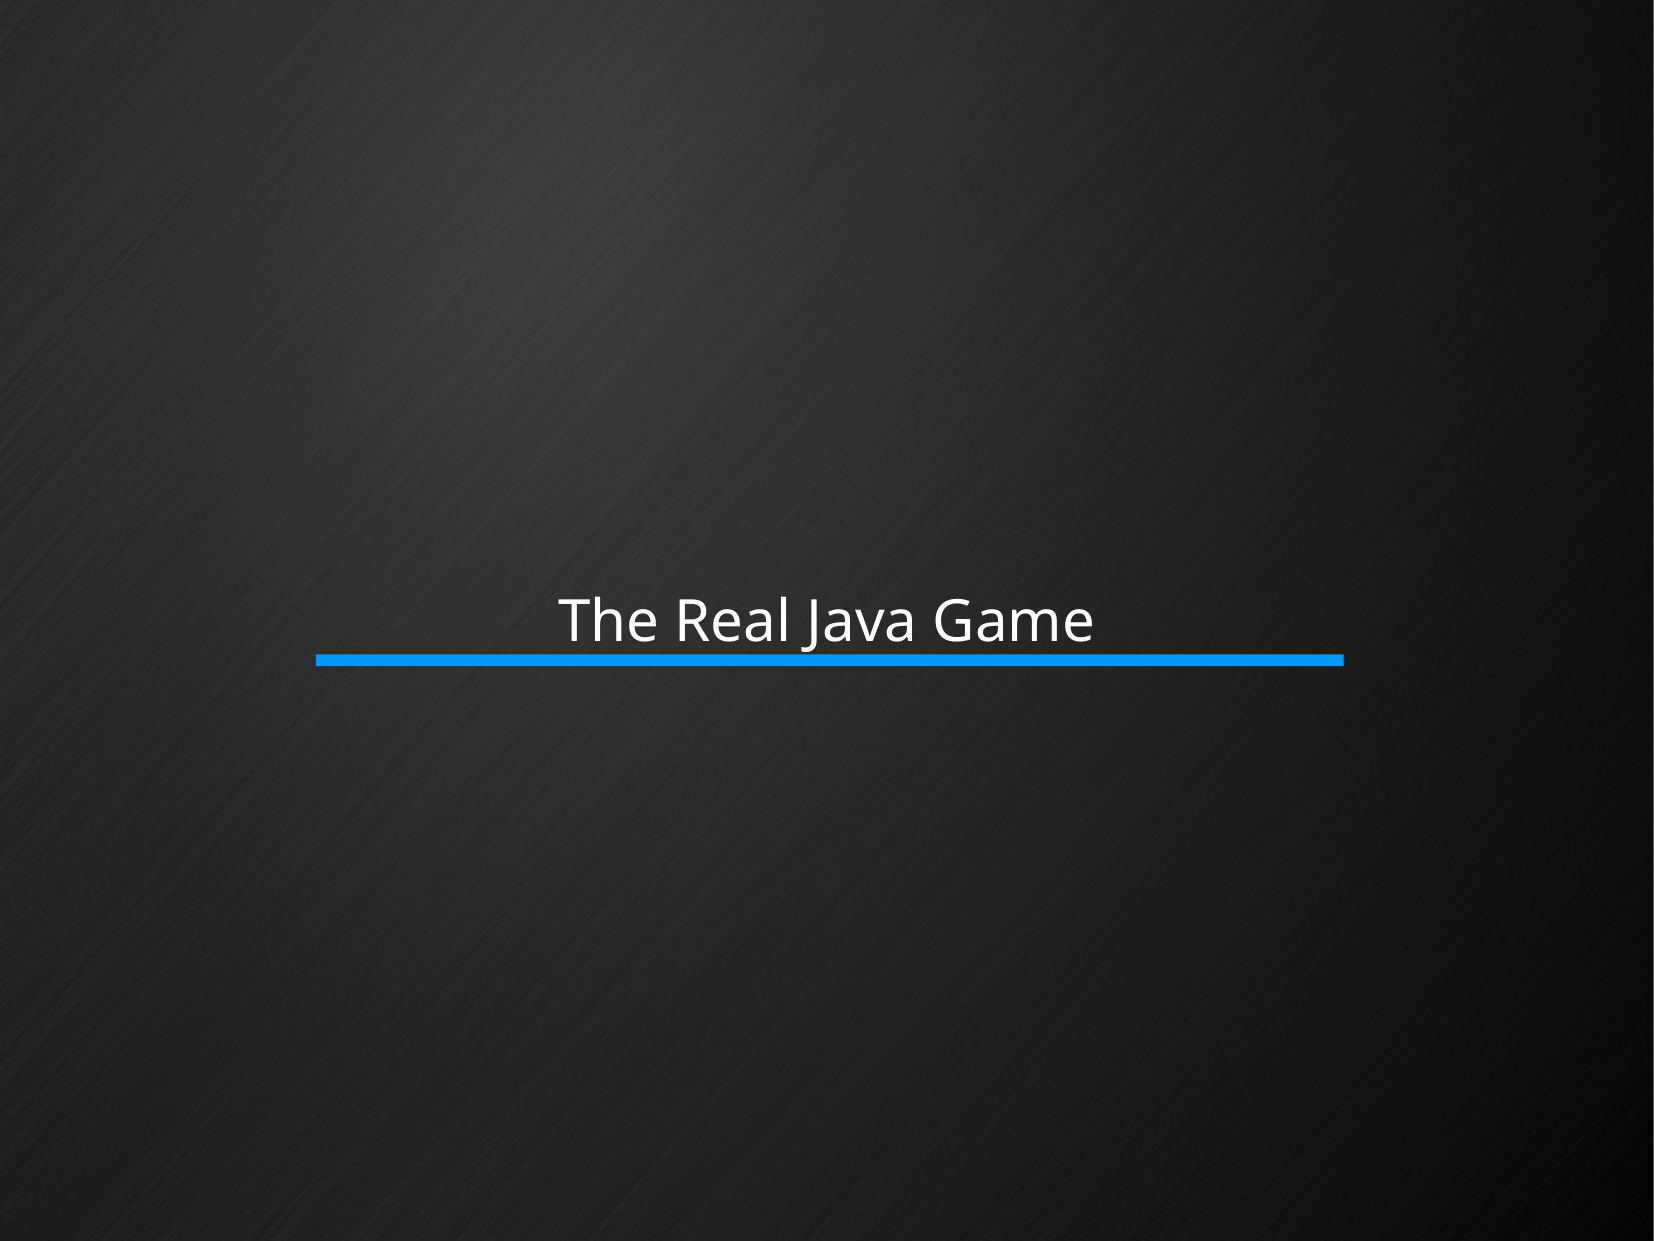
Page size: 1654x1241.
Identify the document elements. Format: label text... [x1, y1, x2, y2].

picture [0, 0, 1654, 1241]
text_box The Real Java Game [310, 571, 1344, 669]
